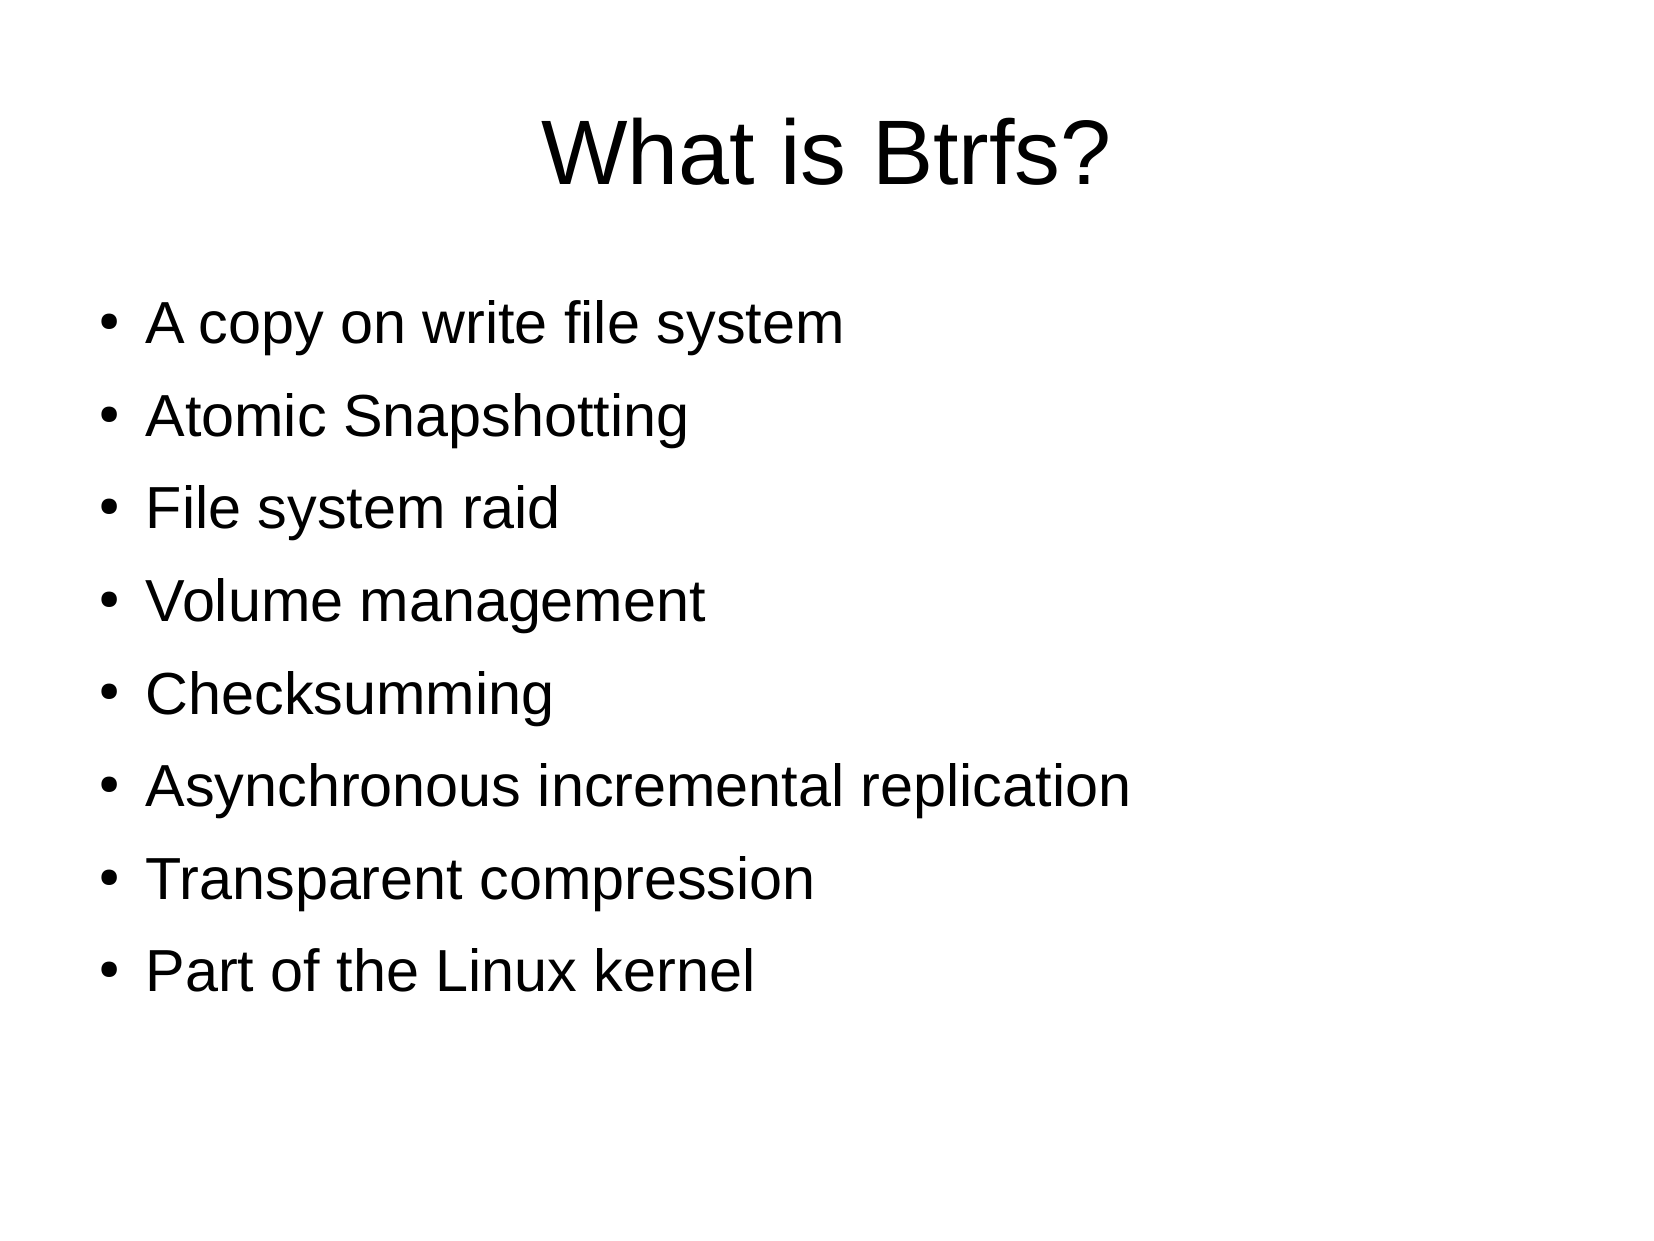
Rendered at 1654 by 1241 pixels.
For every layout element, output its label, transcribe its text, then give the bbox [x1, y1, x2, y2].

list A copy on write file system Atomic Snapshotting File system raid Volume management Checksumming Asynchronous incremental replication Transparent compression Part of the Linux kernel [82, 290, 1571, 1010]
title What is Btrfs? [82, 49, 1571, 257]
